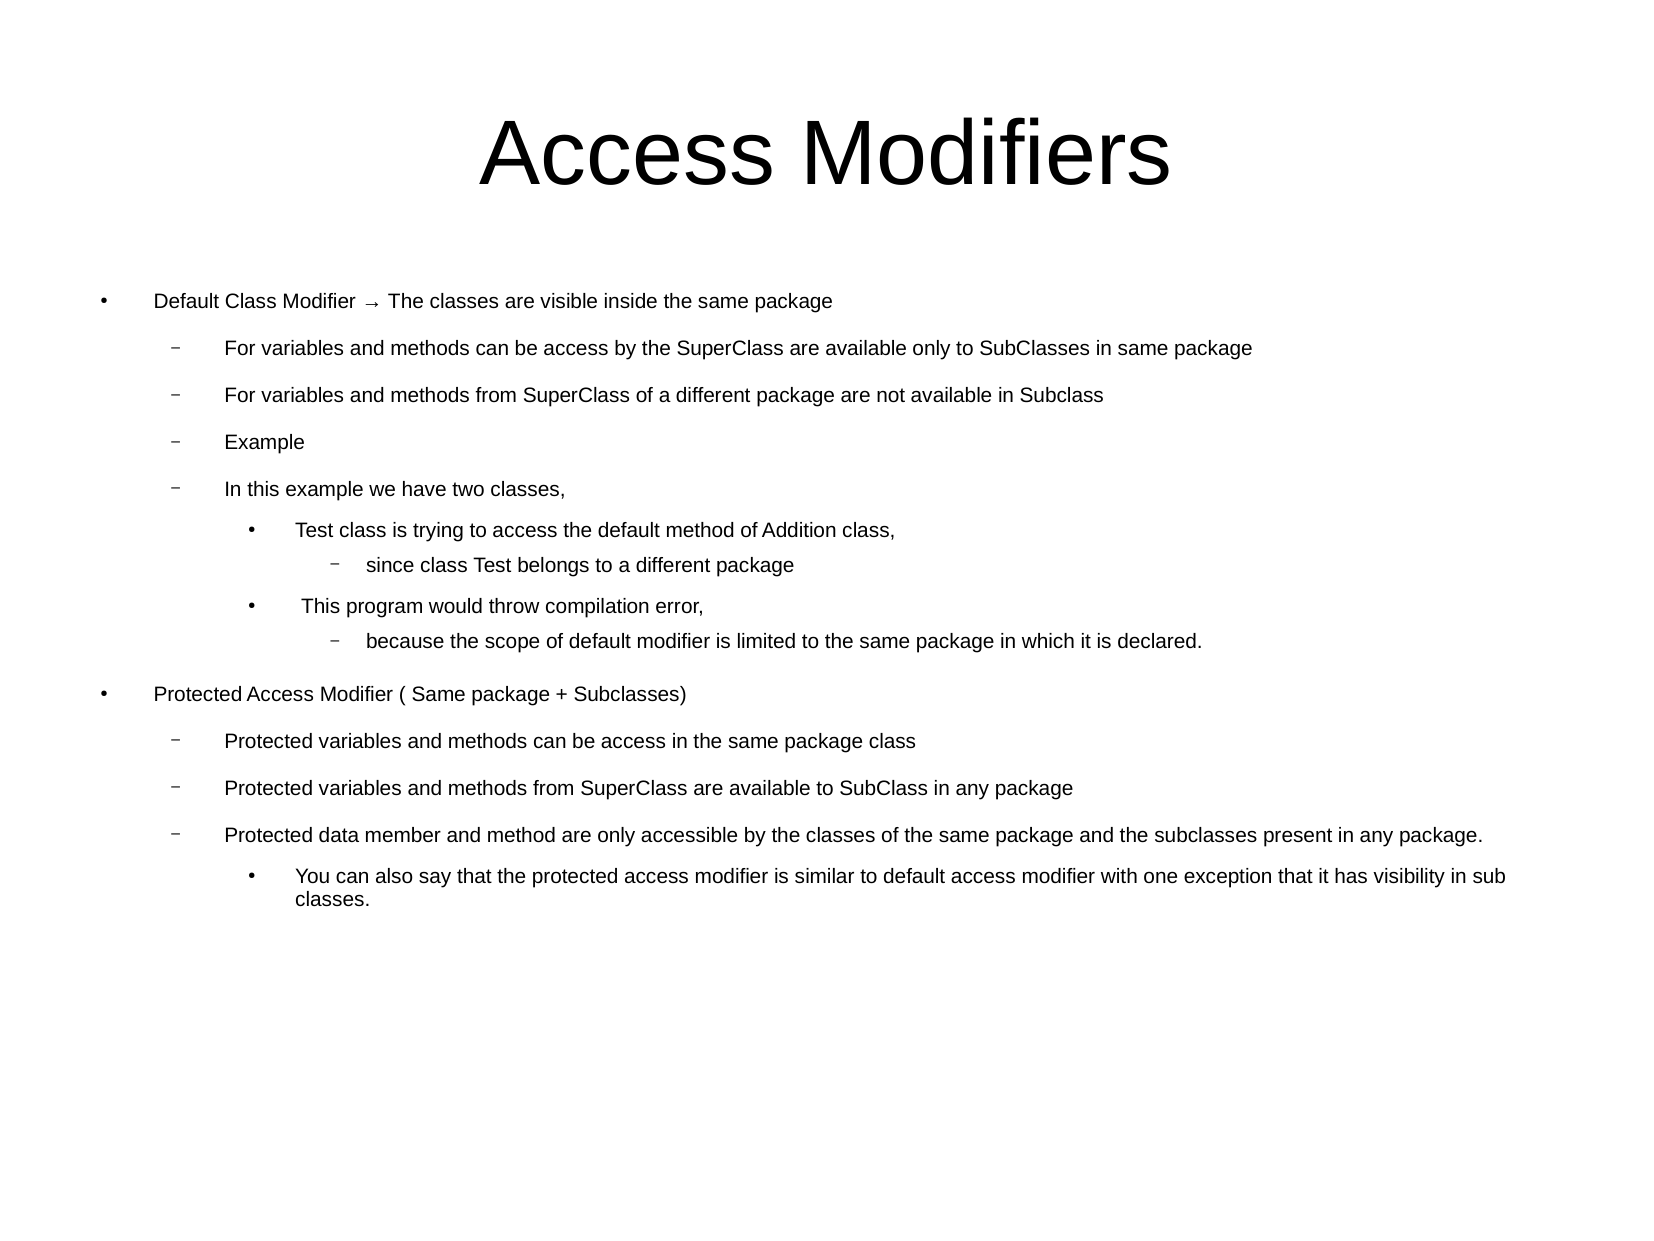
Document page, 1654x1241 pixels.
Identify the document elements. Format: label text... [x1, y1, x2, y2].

title Access Modifiers [82, 49, 1571, 257]
list Default Class Modifier → The classes are visible inside the same package For variables and methods can be access by the SuperClass are available only to SubClasses in same package For variables and methods from SuperClass of a different package are not available in Subclass Example In this example we have two classes, Test class is trying to access the default method of Addition class, since class Test belongs to a different package This program would throw compilation error, because the scope of default modifier is limited to the same package in which it is declared. Protected Access Modifier ( Same package + Subclasses) Protected variables and methods can be access in the same package class Protected variables and methods from SuperClass are available to SubClass in any package Protected data member and method are only accessible by the classes of the same package and the subclasses present in any package. You can also say that the protected access modifier is similar to default access modifier with one exception that it has visibility in sub classes. [82, 290, 1571, 1010]
